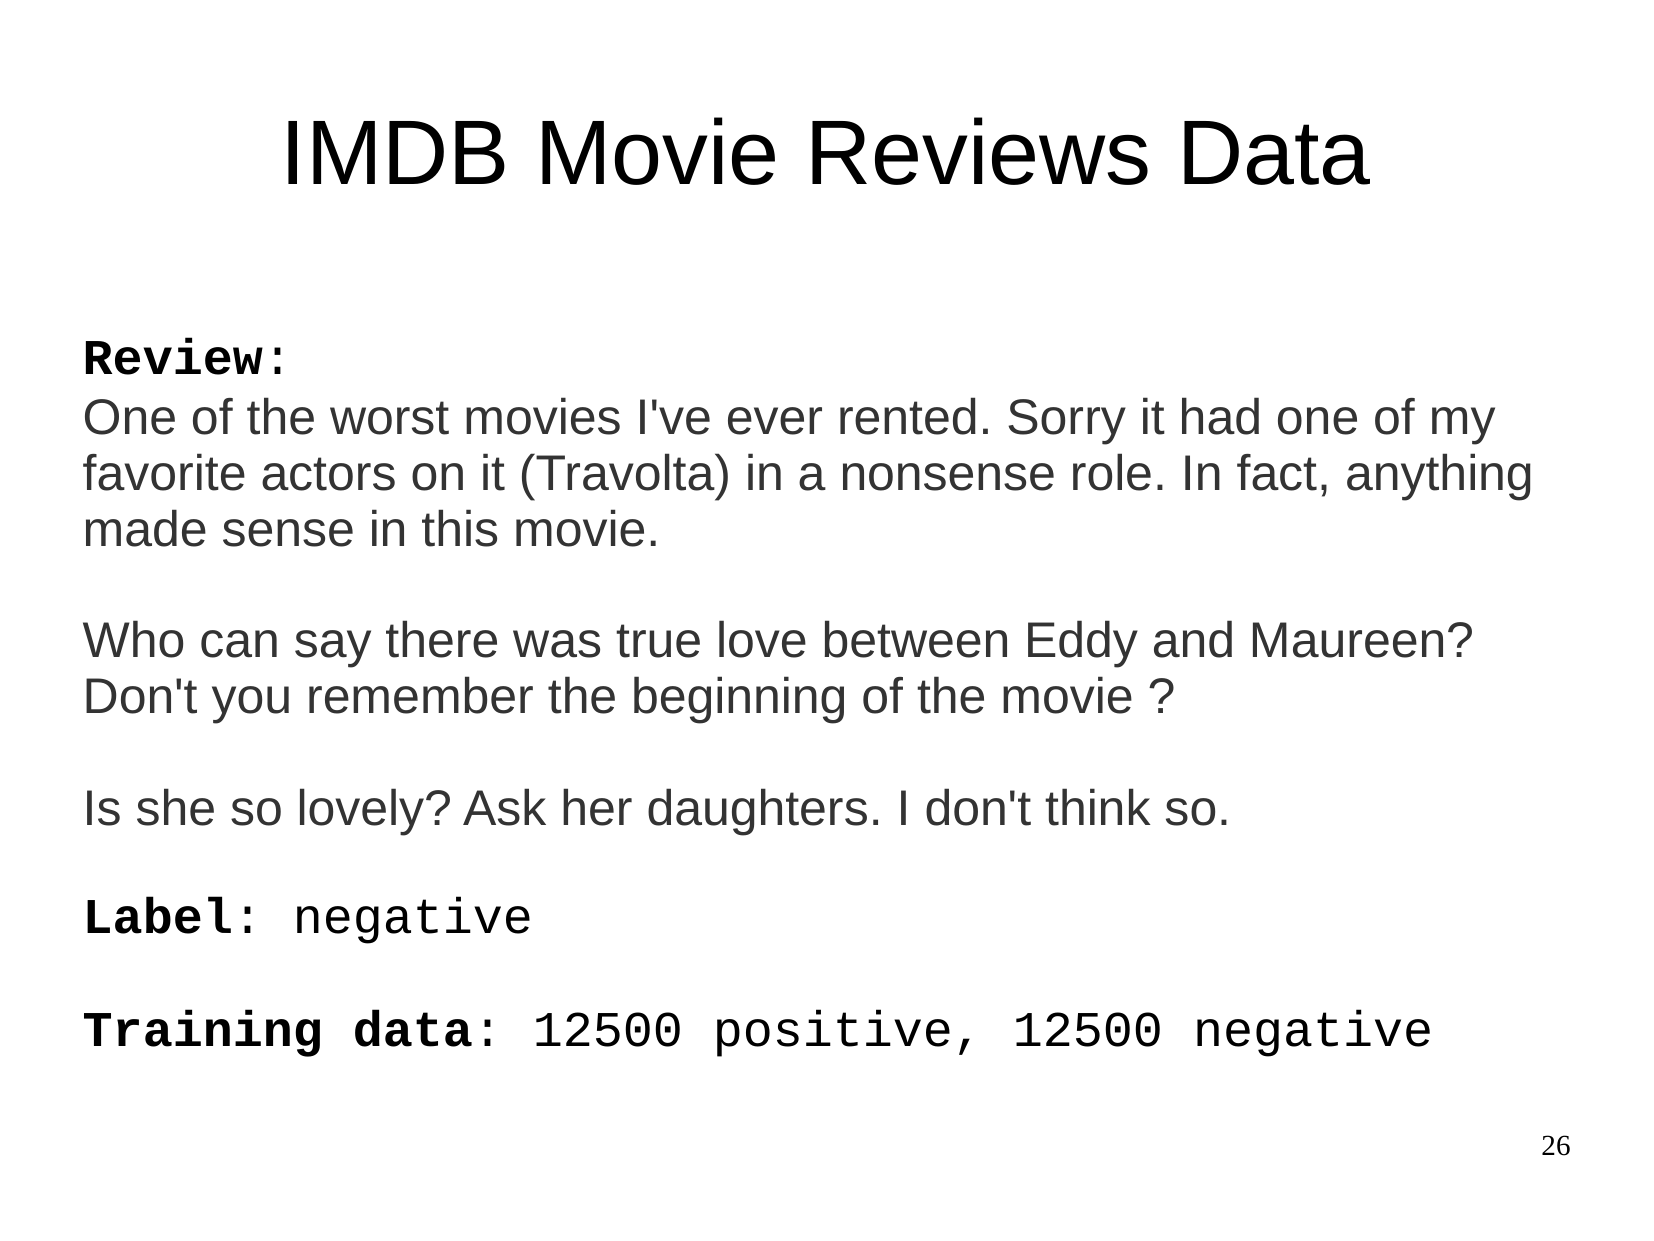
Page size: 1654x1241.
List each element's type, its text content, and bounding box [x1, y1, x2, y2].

subtitle Review: One of the worst movies I've ever rented. Sorry it had one of my favorite actors on it (Travolta) in a nonsense role. In fact, anything made sense in this movie. Who can say there was true love between Eddy and Maureen? Don't you remember the beginning of the movie ? Is she so lovely? Ask her daughters. I don't think so. Label: negative Training data: 12500 positive, 12500 negative [82, 330, 1571, 1065]
title IMDB Movie Reviews Data [82, 49, 1571, 257]
